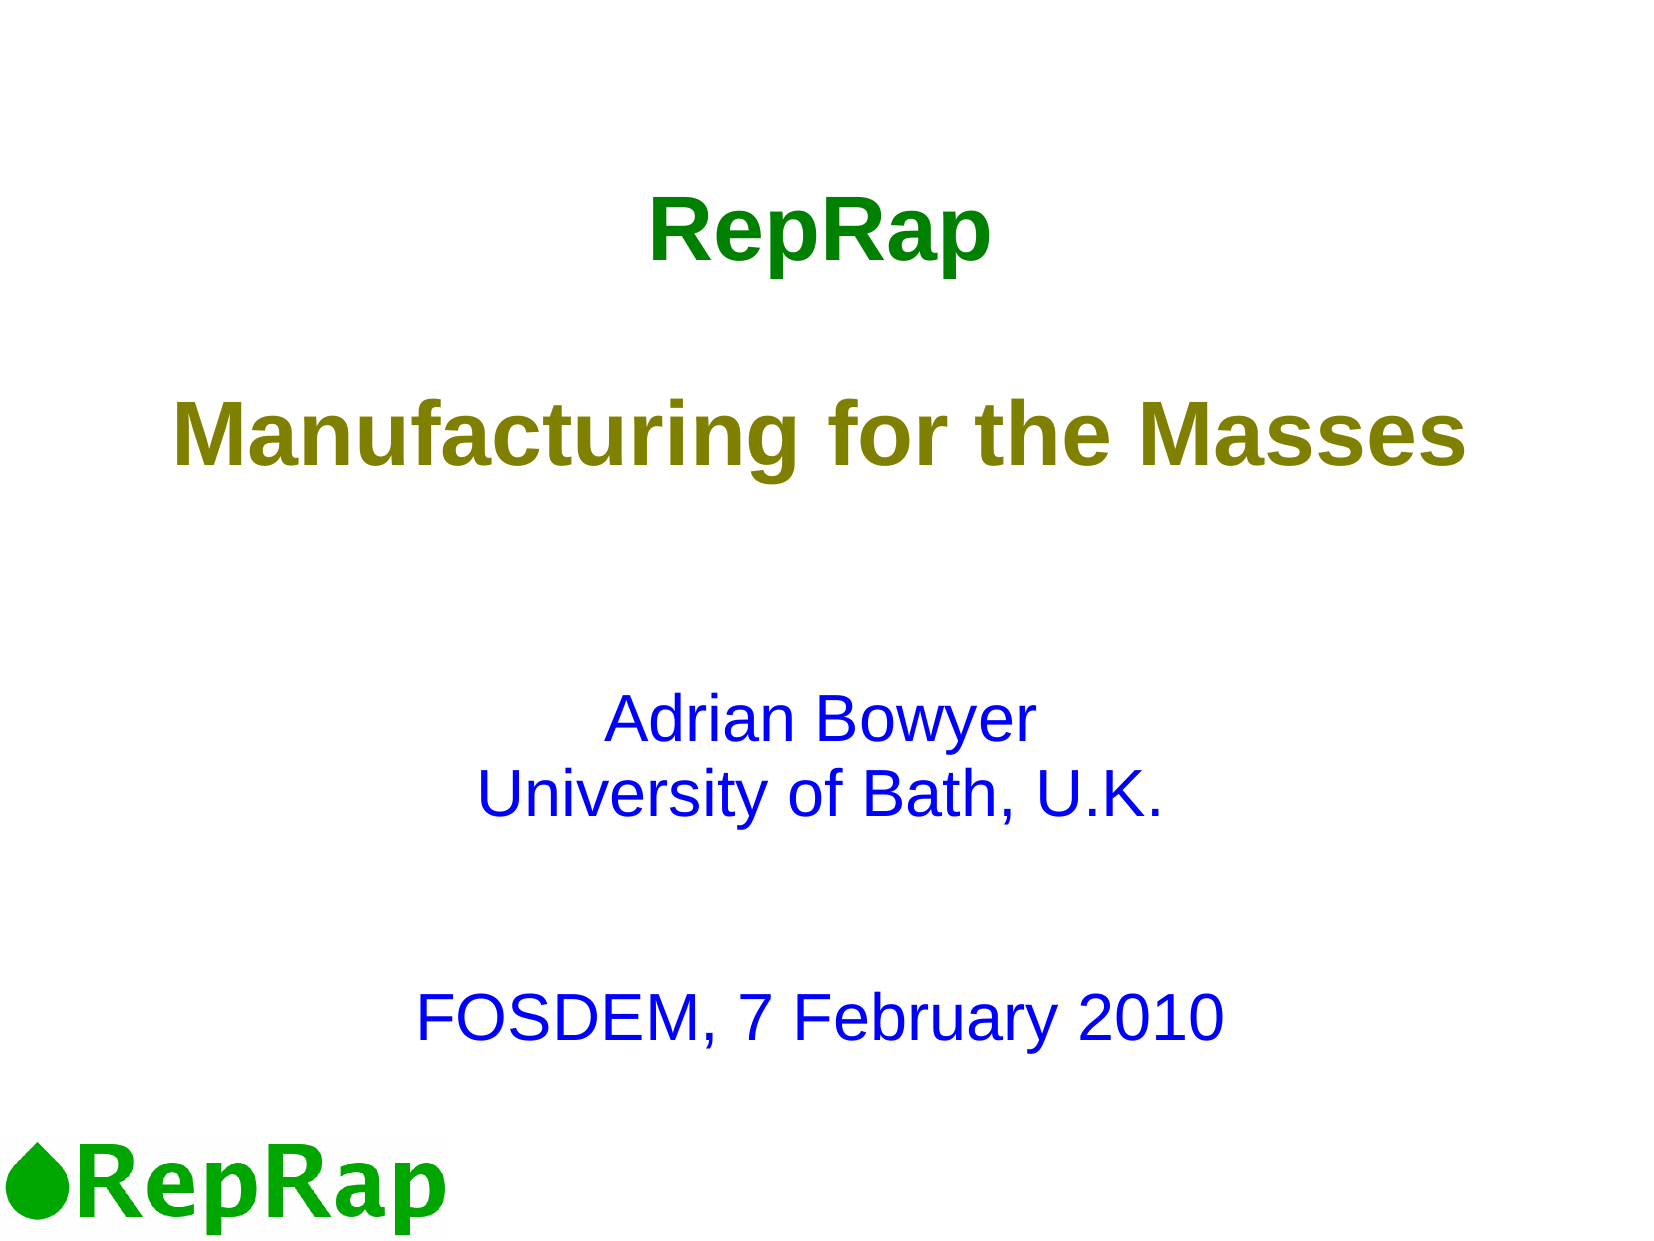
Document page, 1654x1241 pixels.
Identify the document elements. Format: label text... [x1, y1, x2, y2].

picture [0, 1138, 451, 1241]
subtitle Adrian Bowyer University of Bath, U.K. FOSDEM, 7 February 2010 [76, 466, 1565, 1241]
title RepRap Manufacturing for the Masses [76, 153, 1565, 466]
